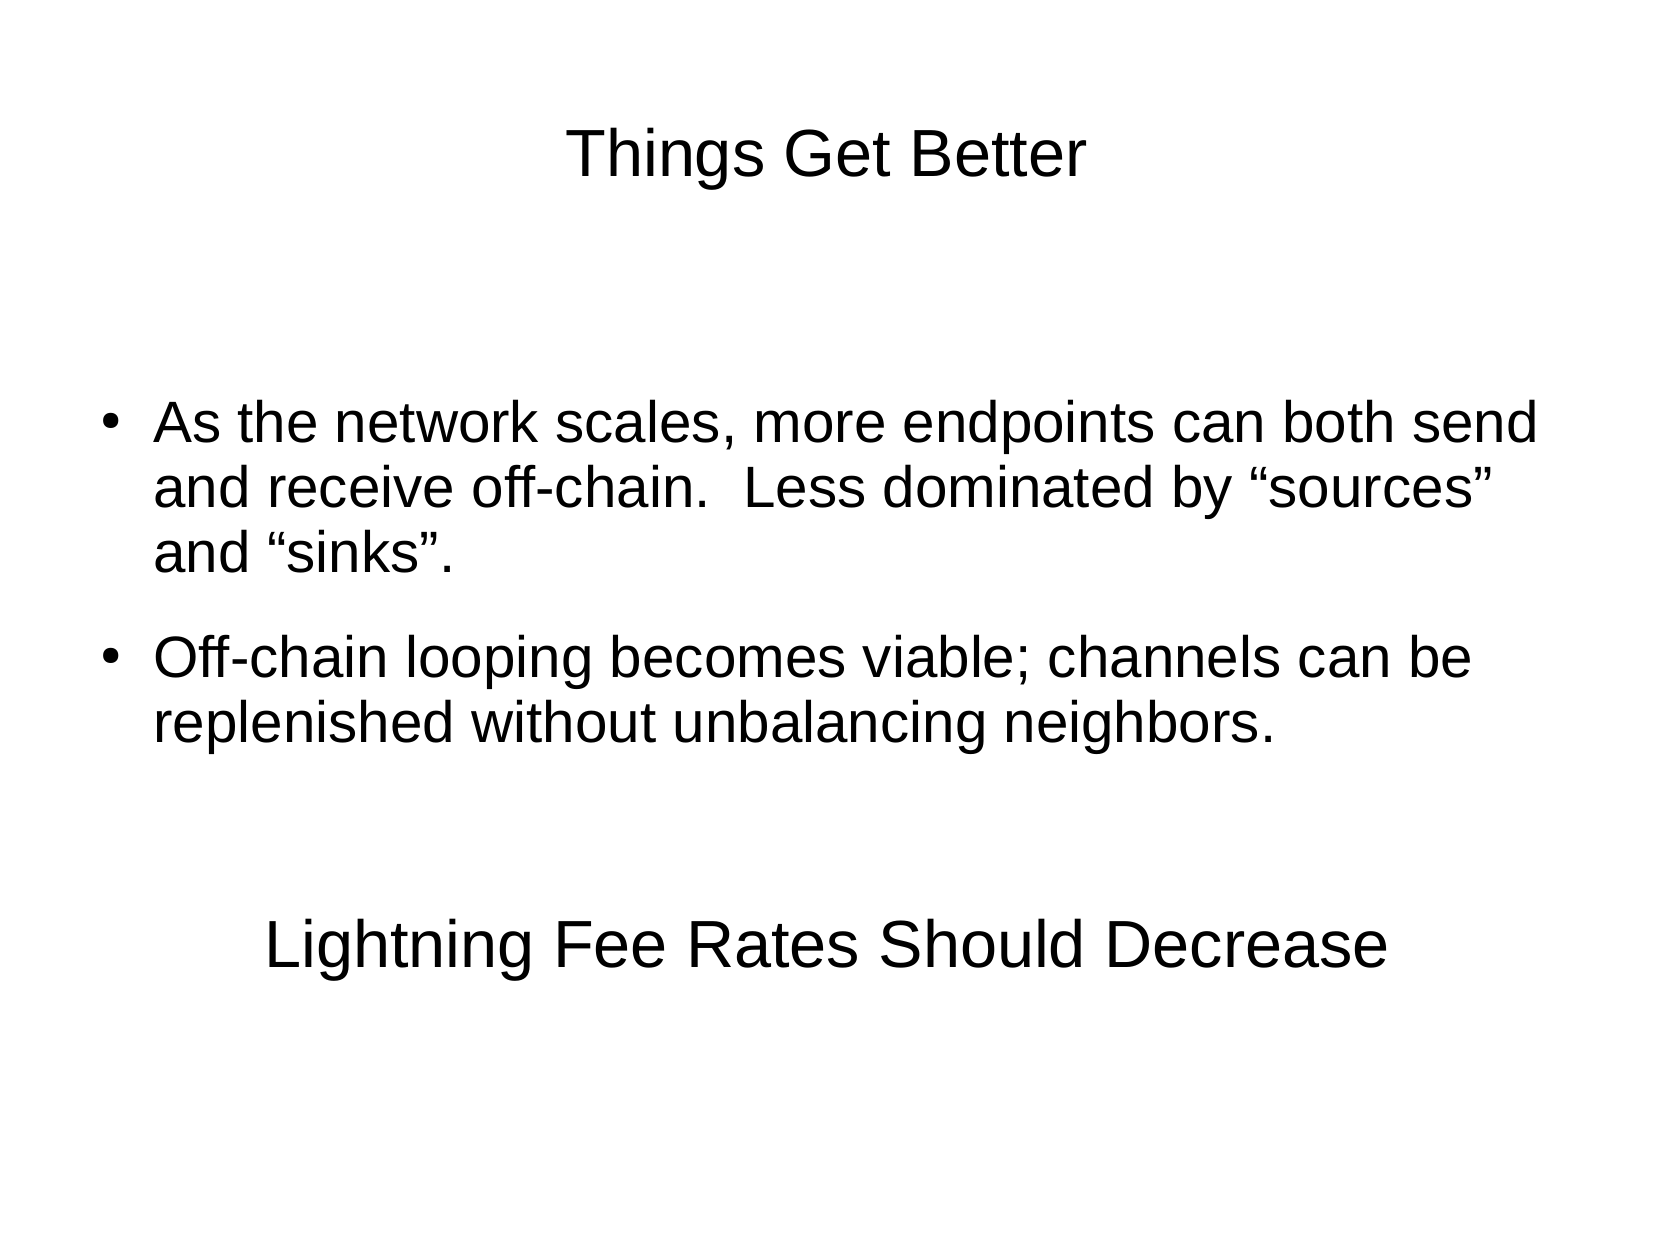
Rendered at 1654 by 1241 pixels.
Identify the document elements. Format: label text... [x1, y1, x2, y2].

text_box Lightning Fee Rates Should Decrease [249, 900, 1406, 990]
list As the network scales, more endpoints can both send and receive off-chain. Less dominated by “sources” and “sinks”. Off-chain looping becomes viable; channels can be replenished without unbalancing neighbors. [82, 390, 1571, 781]
title Things Get Better [82, 49, 1571, 257]
